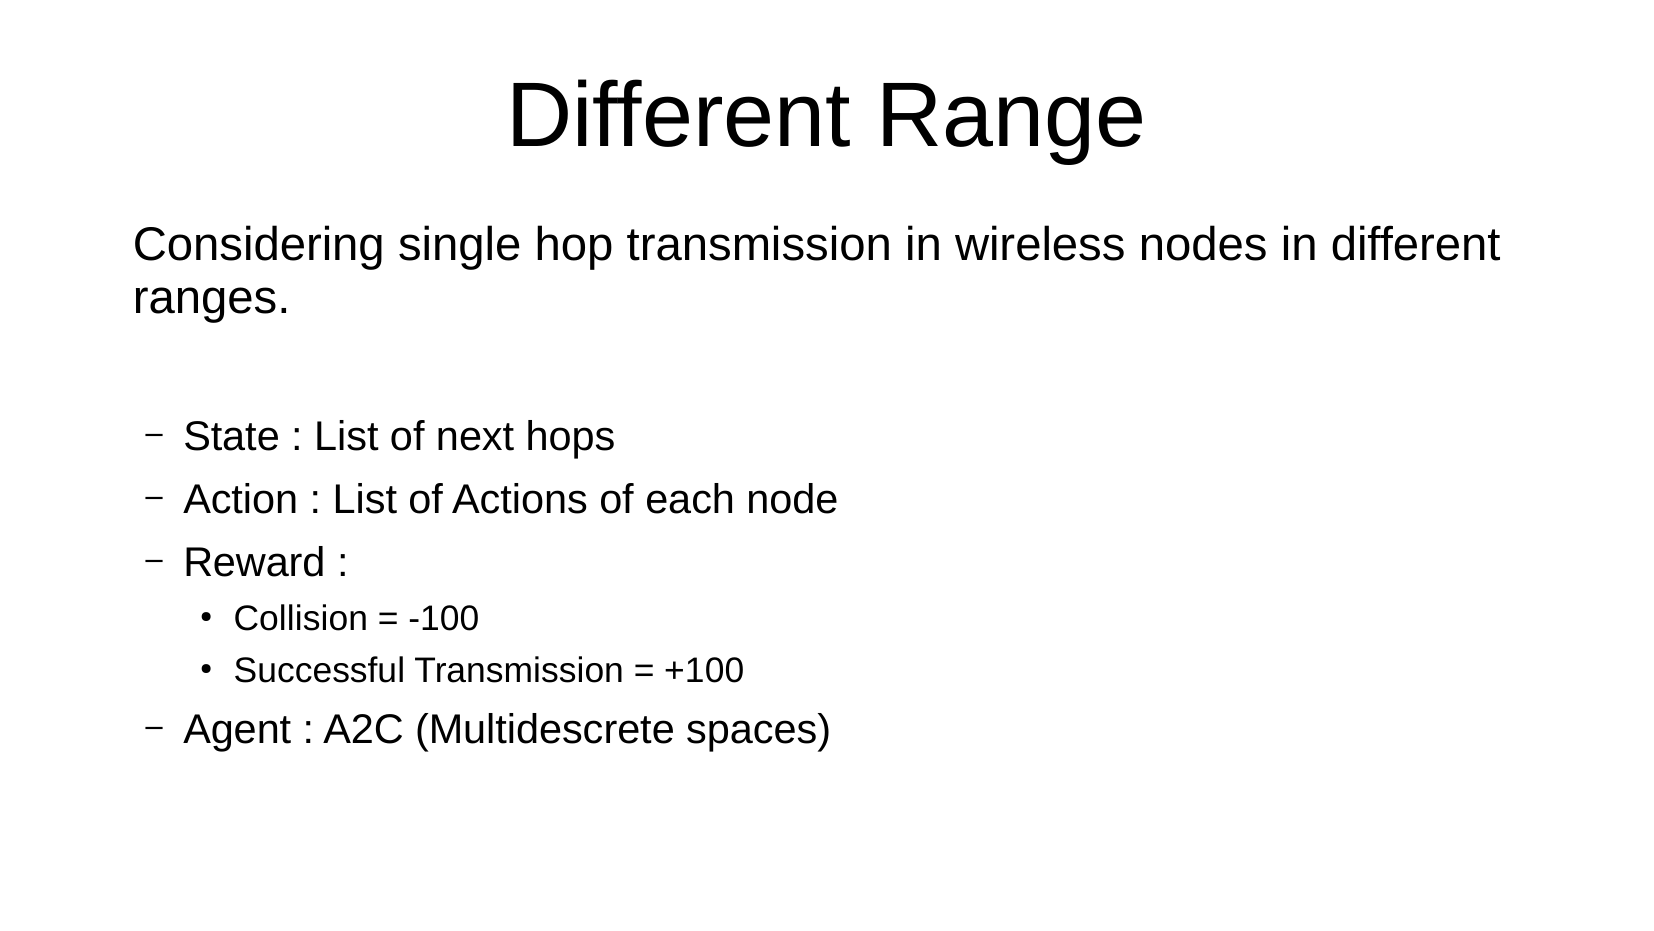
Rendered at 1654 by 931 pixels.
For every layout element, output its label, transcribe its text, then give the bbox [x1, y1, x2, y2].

title Different Range [82, 37, 1571, 193]
list Considering single hop transmission in wireless nodes in different ranges. State : List of next hops Action : List of Actions of each node Reward : Collision = -100 Successful Transmission = +100 Agent : A2C (Multidescrete spaces) [82, 217, 1571, 758]
